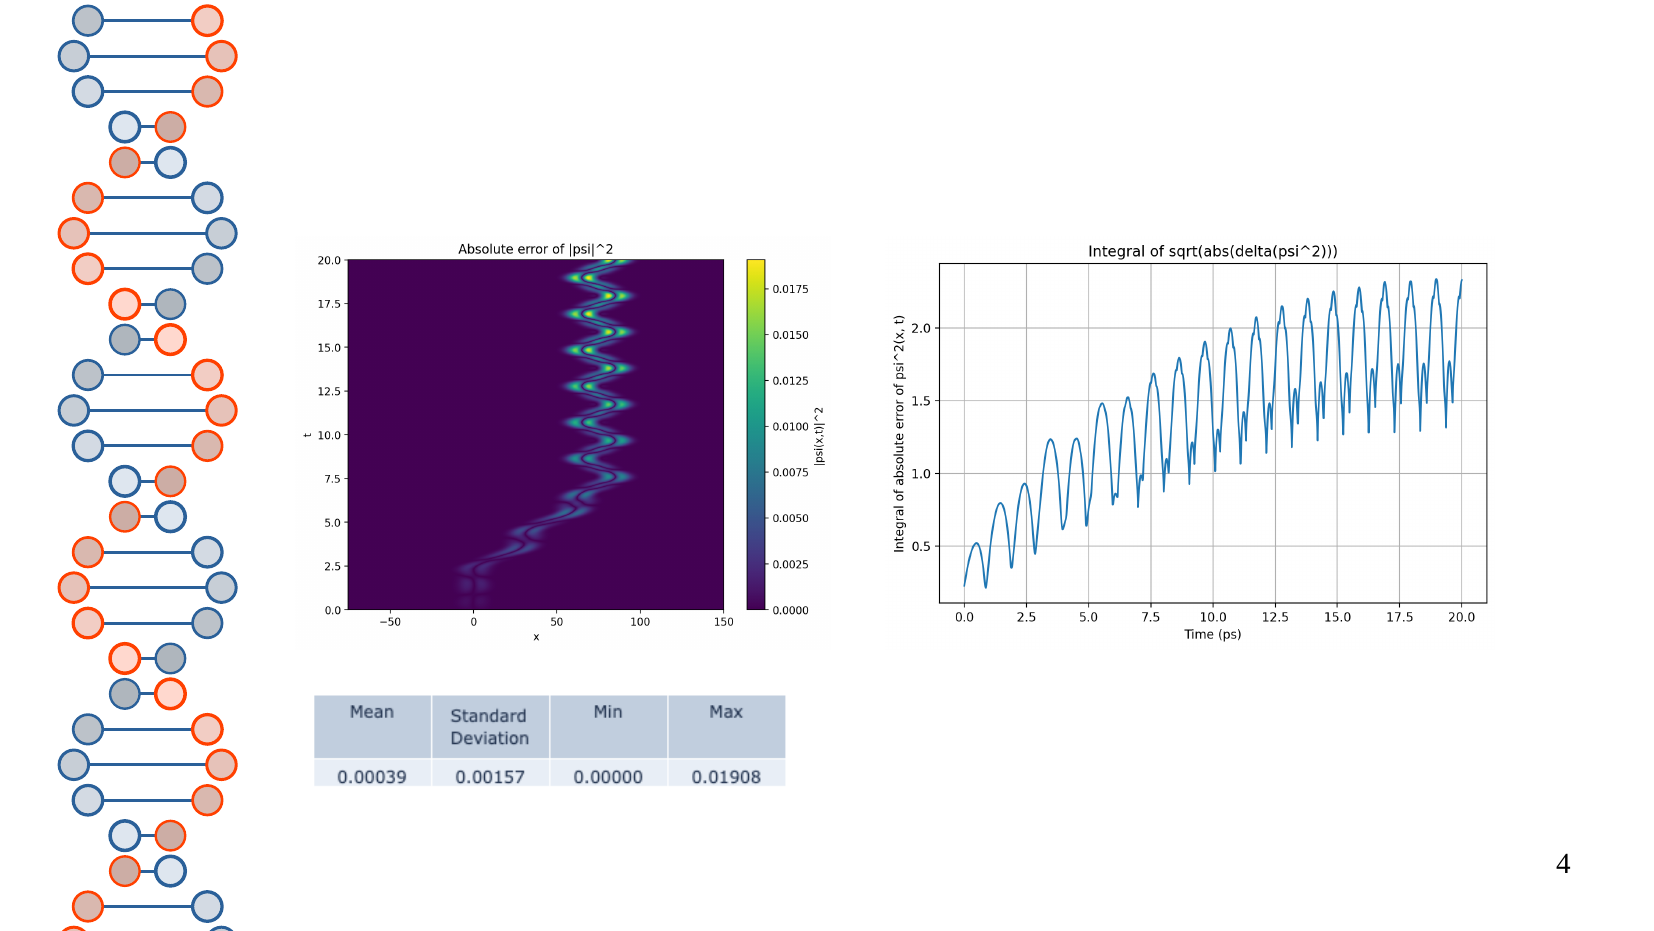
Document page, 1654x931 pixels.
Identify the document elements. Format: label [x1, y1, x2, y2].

picture [295, 236, 831, 650]
picture [295, 679, 805, 807]
picture [885, 236, 1495, 650]
